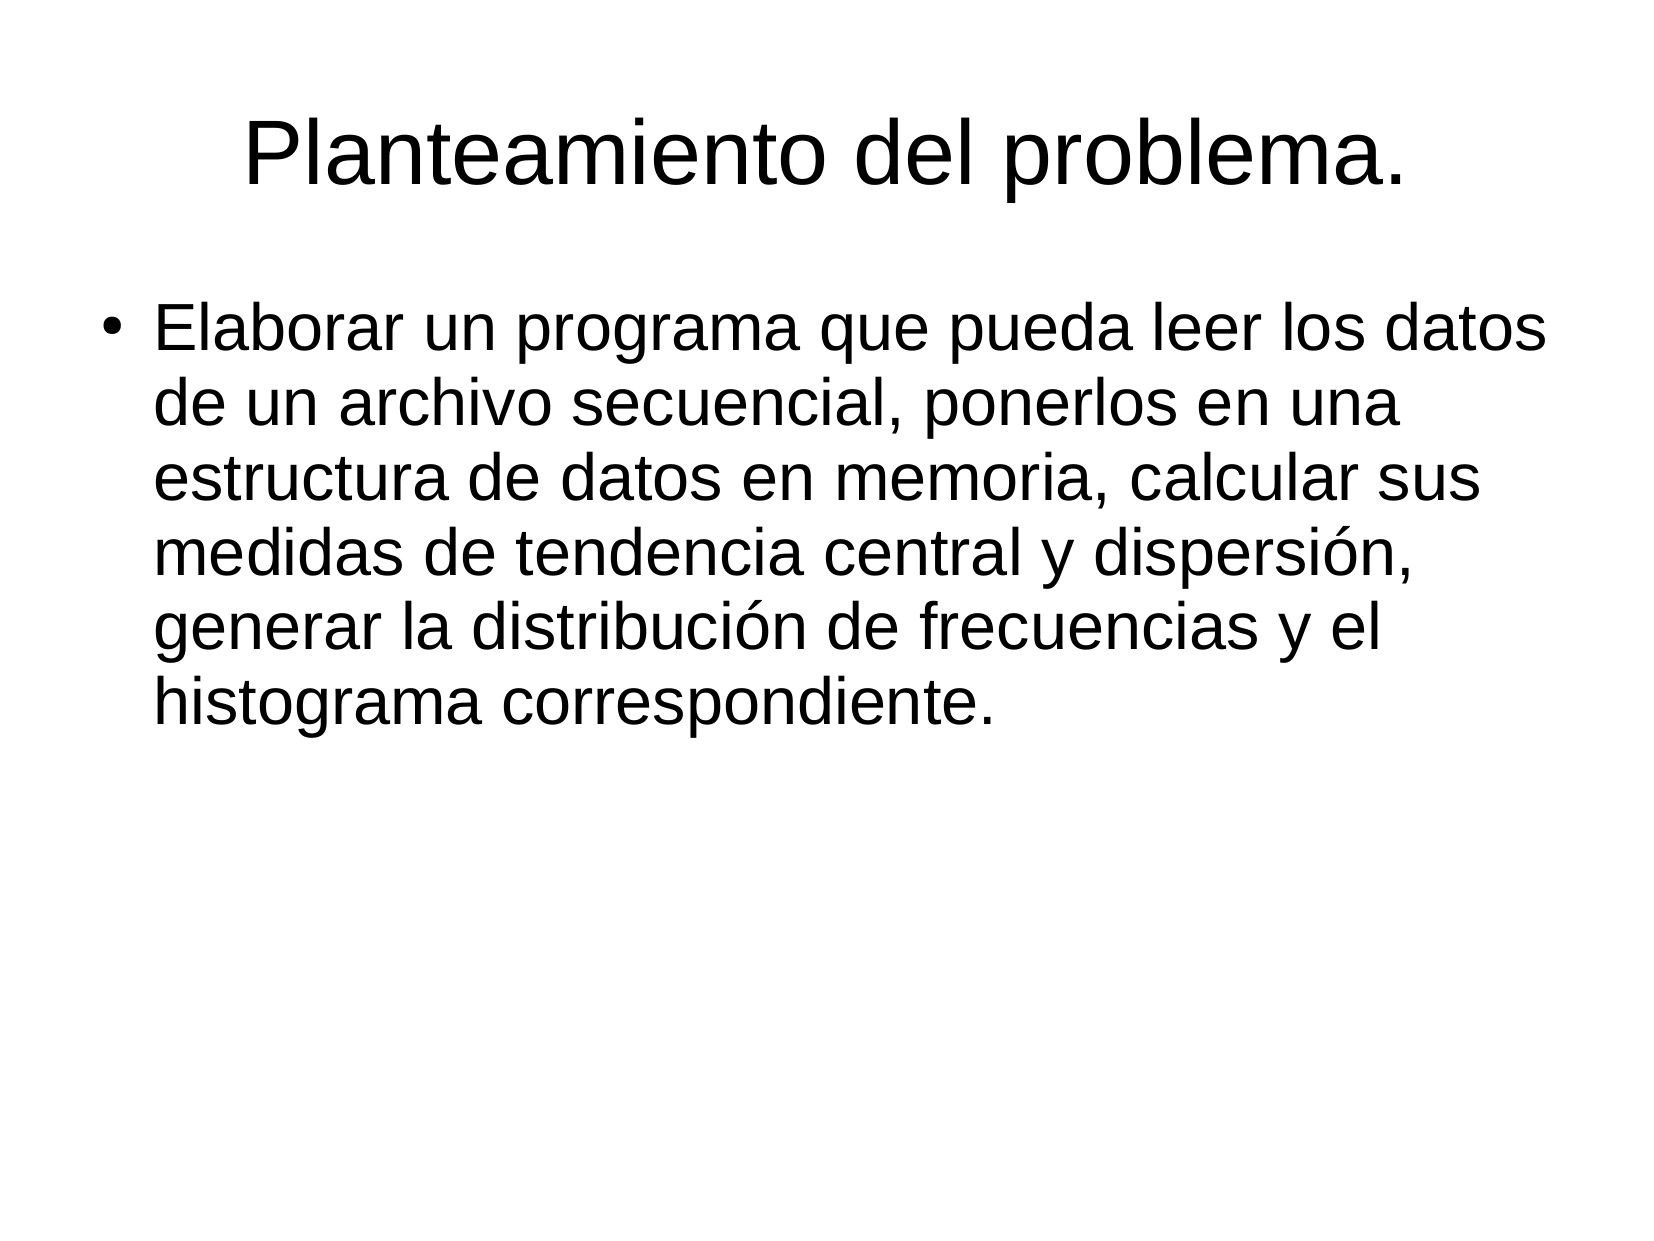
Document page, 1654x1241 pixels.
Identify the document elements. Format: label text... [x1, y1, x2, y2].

title Planteamiento del problema. [82, 49, 1571, 257]
list Elaborar un programa que pueda leer los datos de un archivo secuencial, ponerlos en una estructura de datos en memoria, calcular sus medidas de tendencia central y dispersión, generar la distribución de frecuencias y el histograma correspondiente. [82, 290, 1571, 1010]
